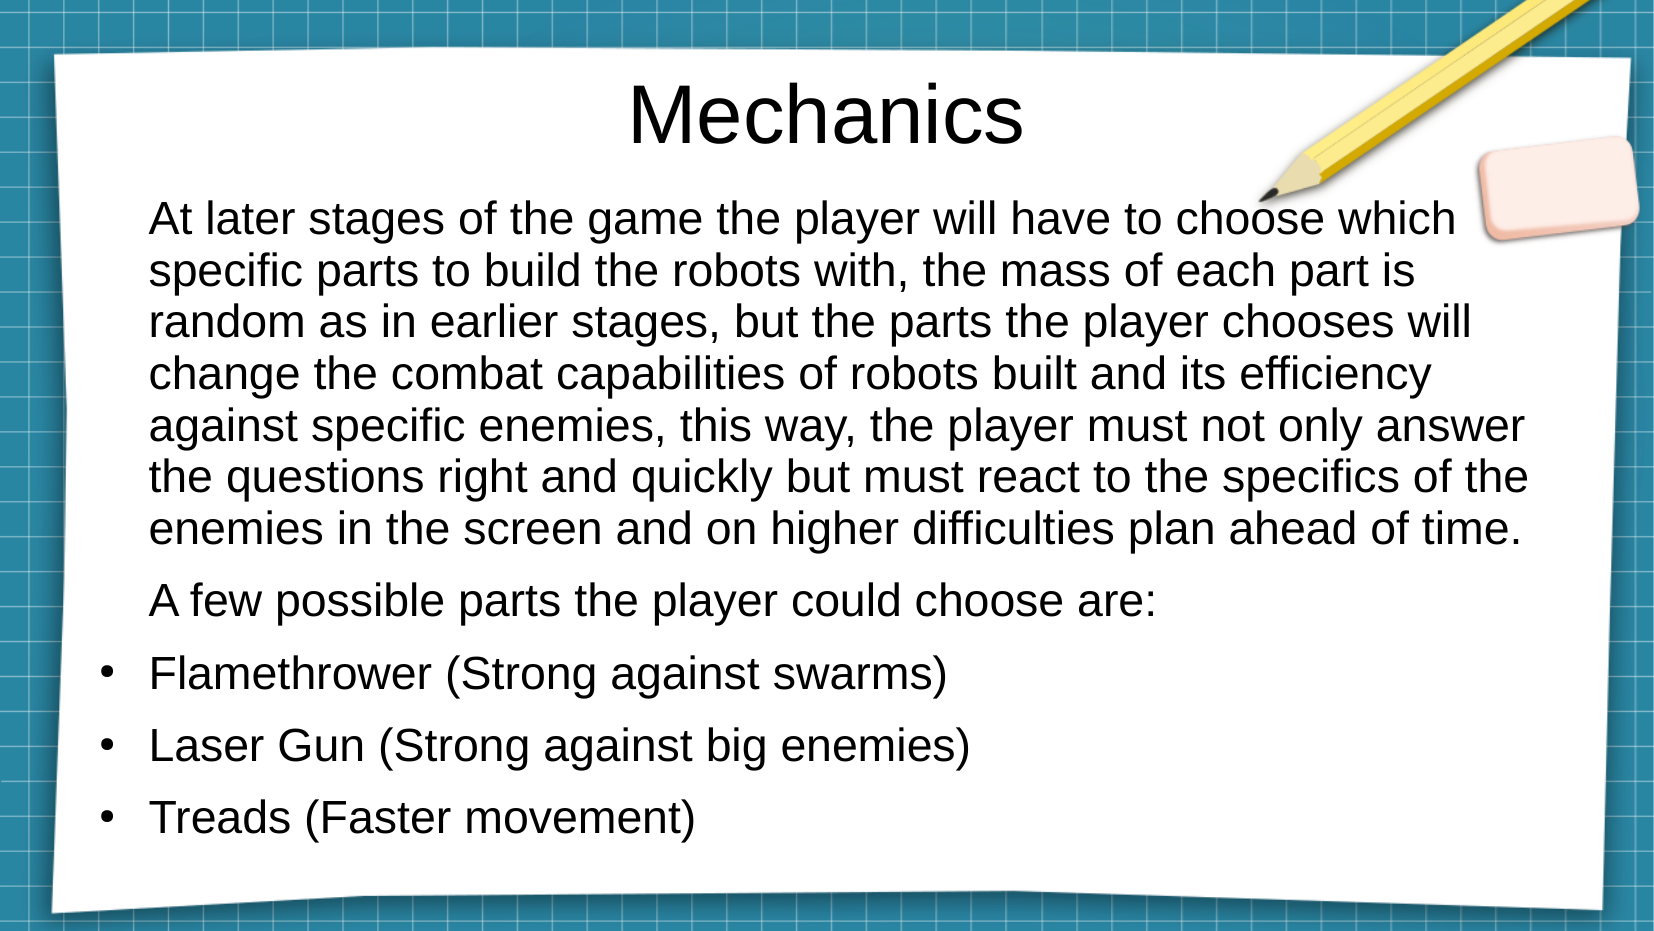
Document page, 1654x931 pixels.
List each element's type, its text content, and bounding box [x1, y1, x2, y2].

list At later stages of the game the player will have to choose which specific parts to build the robots with, the mass of each part is random as in earlier stages, but the parts the player chooses will change the combat capabilities of robots built and its efficiency against specific enemies, this way, the player must not only answer the questions right and quickly but must react to the specifics of the enemies in the screen and on higher difficulties plan ahead of time. A few possible parts the player could choose are: Flamethrower (Strong against swarms) Laser Gun (Strong against big enemies) Treads (Faster movement) [82, 192, 1571, 857]
picture [0, 0, 1654, 931]
title Mechanics [82, 37, 1571, 192]
